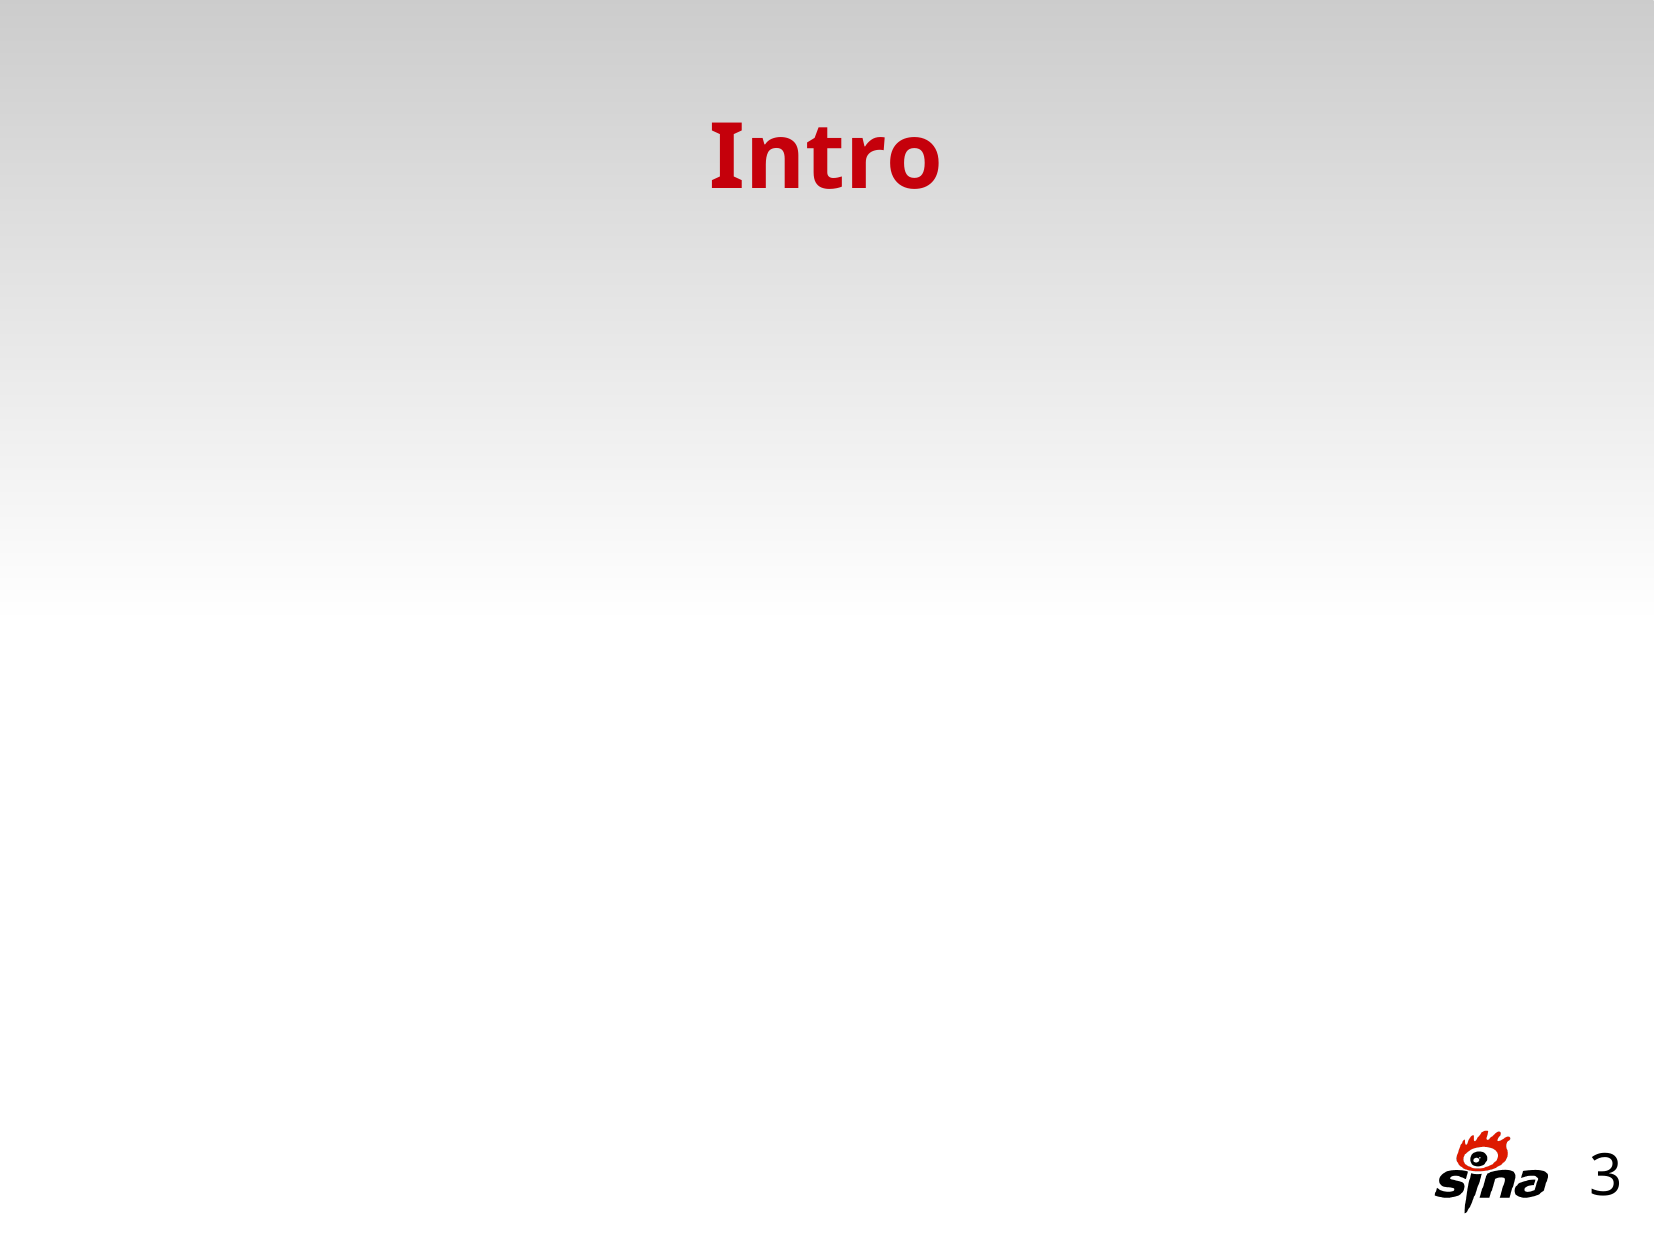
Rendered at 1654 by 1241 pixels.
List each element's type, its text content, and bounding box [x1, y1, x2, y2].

title Intro [82, 49, 1571, 257]
picture [1406, 1087, 1576, 1241]
